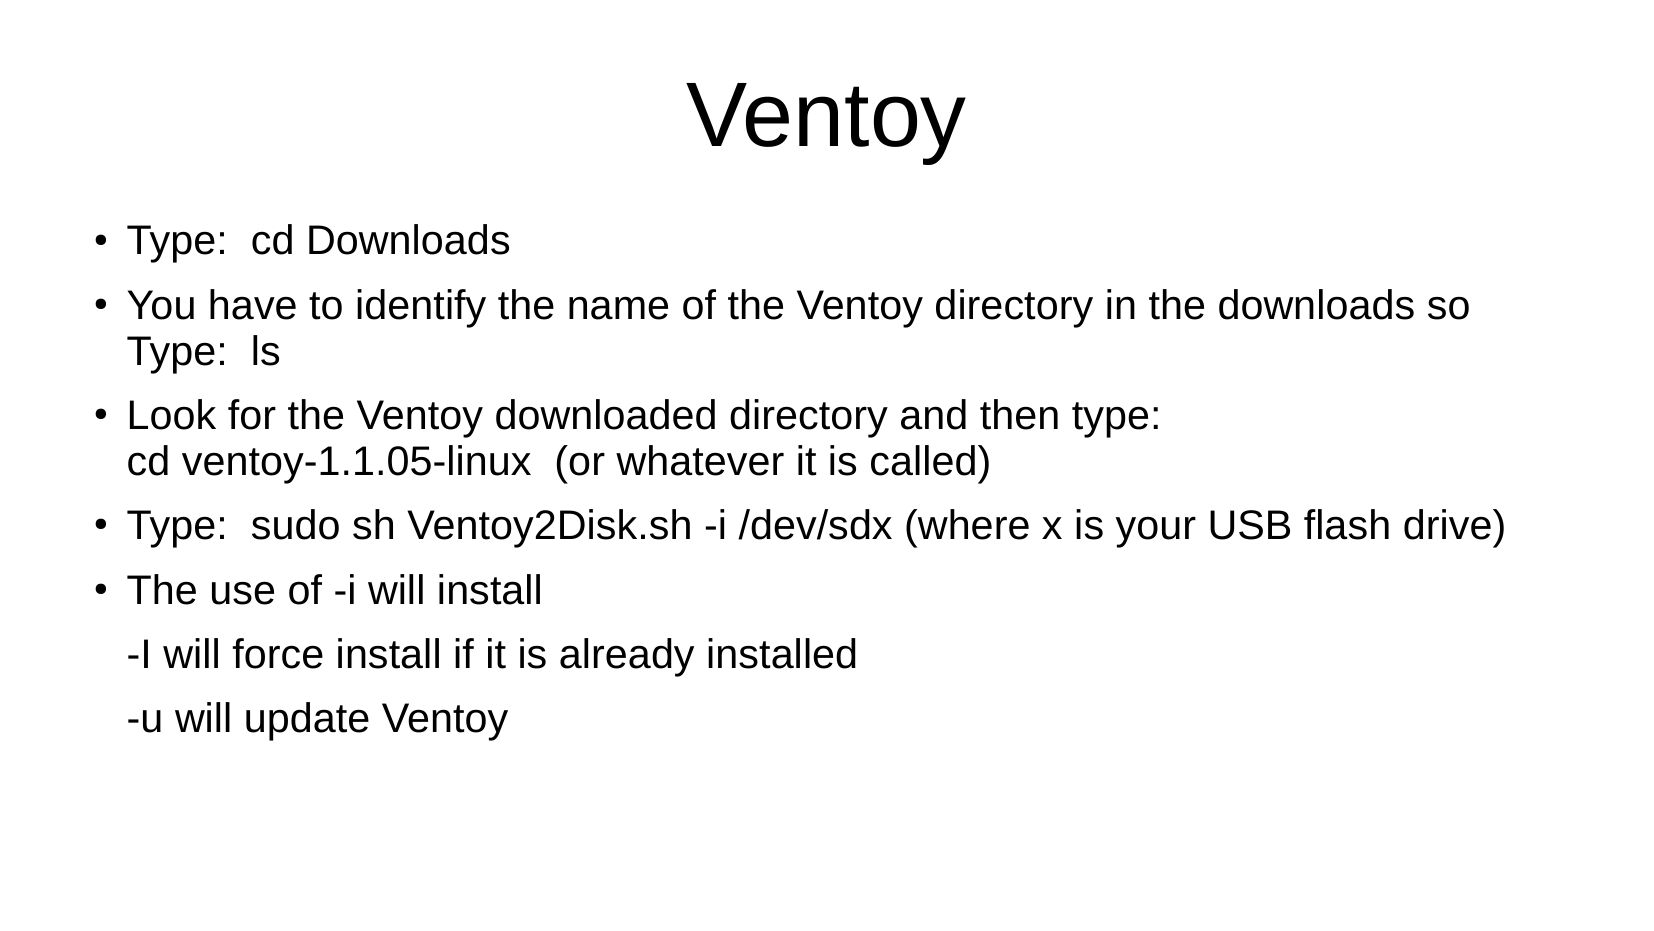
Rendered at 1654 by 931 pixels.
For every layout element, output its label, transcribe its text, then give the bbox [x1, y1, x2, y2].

list Type: cd Downloads You have to identify the name of the Ventoy directory in the downloads so Type: ls Look for the Ventoy downloaded directory and then type: cd ventoy-1.1.05-linux (or whatever it is called) Type: sudo sh Ventoy2Disk.sh -i /dev/sdx (where x is your USB flash drive) The use of -i will install -I will force install if it is already installed -u will update Ventoy [82, 217, 1571, 758]
title Ventoy [82, 37, 1571, 193]
